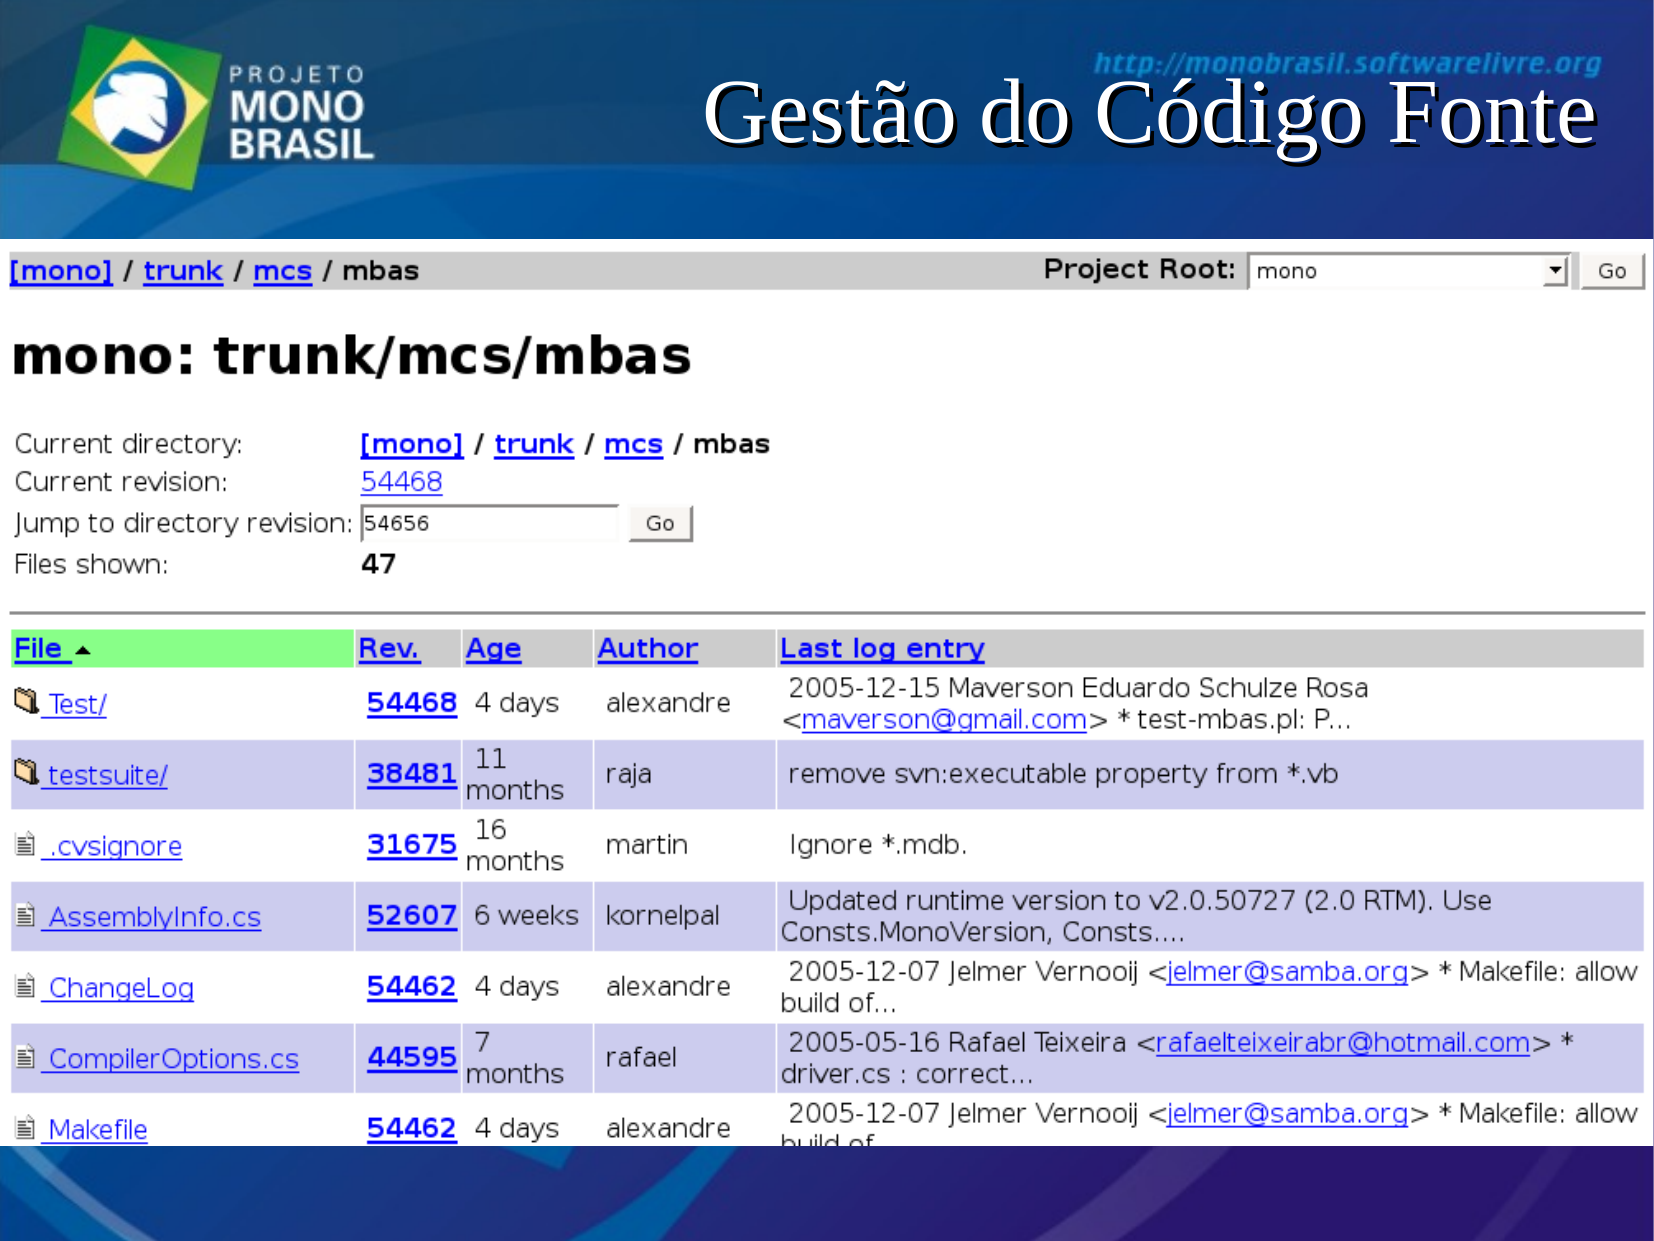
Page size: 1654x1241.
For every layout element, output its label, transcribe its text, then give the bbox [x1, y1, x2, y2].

title Gestão do Código Fonte [186, 8, 1599, 216]
picture [0, 0, 1654, 1241]
